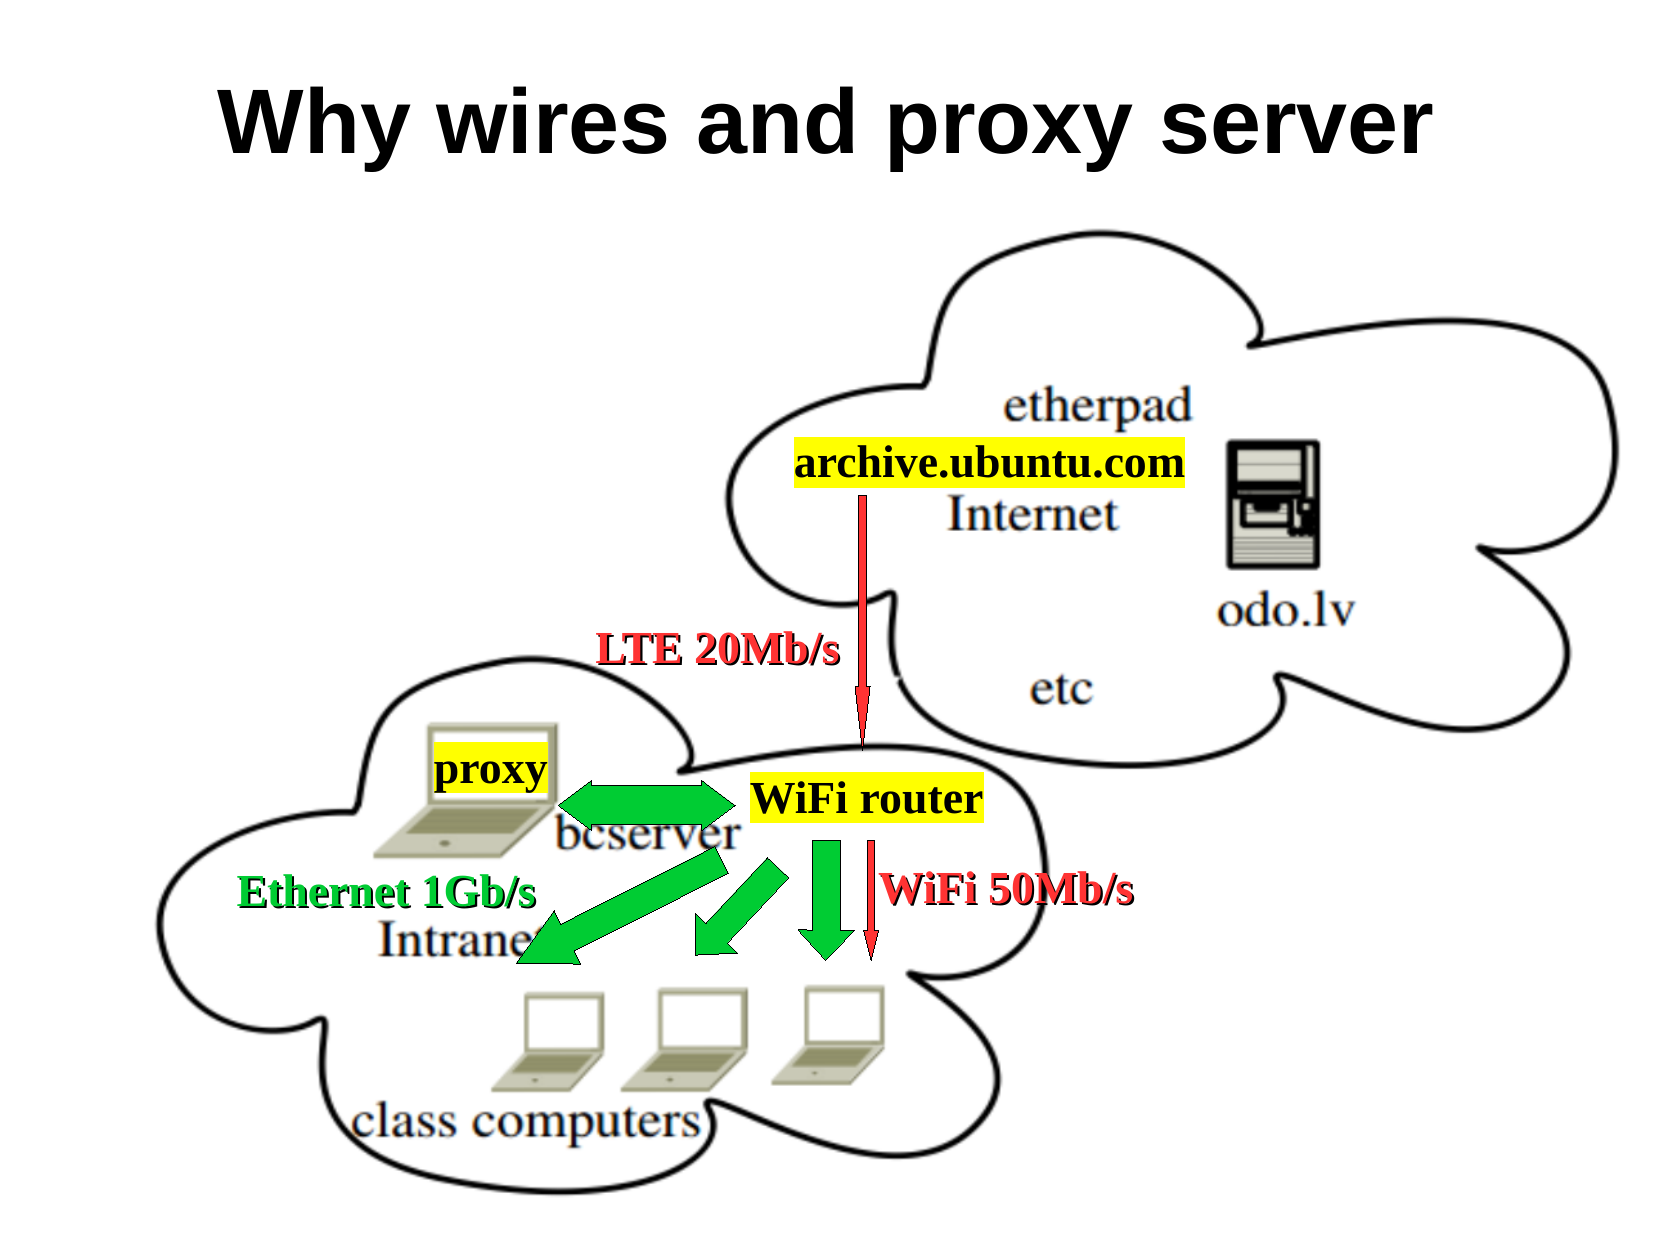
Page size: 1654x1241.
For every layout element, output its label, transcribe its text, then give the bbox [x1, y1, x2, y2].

text_box [558, 780, 736, 831]
text_box WiFi 50Mb/s [863, 855, 1149, 921]
text_box [867, 840, 875, 855]
text_box [516, 846, 729, 965]
text_box [863, 921, 879, 961]
title Why wires and proxy server [82, 49, 1571, 196]
text_box LTE 20Mb/s [569, 615, 855, 681]
text_box [798, 840, 855, 961]
text_box [695, 857, 789, 956]
text_box proxy [419, 735, 563, 801]
text_box WiFi router [735, 765, 999, 831]
text_box Ethernet 1Gb/s [221, 858, 551, 925]
text_box archive.ubuntu.com [779, 429, 1201, 496]
picture [90, 165, 1654, 1216]
text_box [855, 495, 871, 751]
